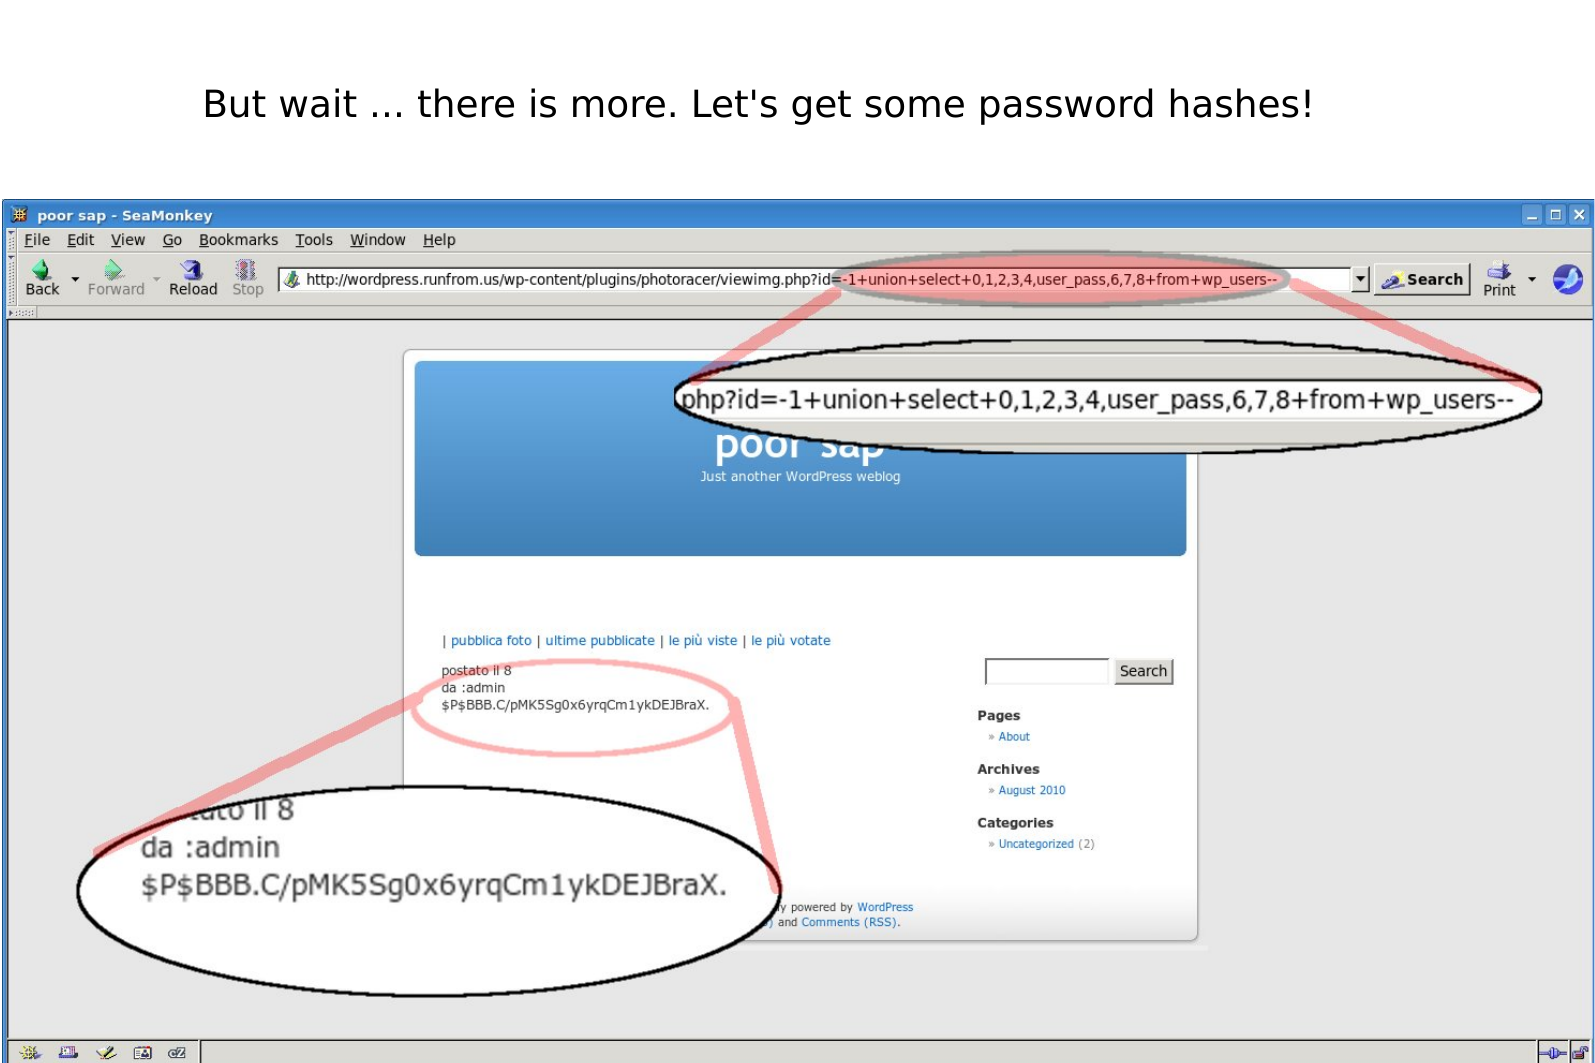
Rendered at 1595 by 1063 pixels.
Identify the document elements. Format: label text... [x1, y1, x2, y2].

text_box But wait ... there is more. Let's get some password hashes! [187, 75, 1426, 134]
picture [2, 199, 1595, 1063]
